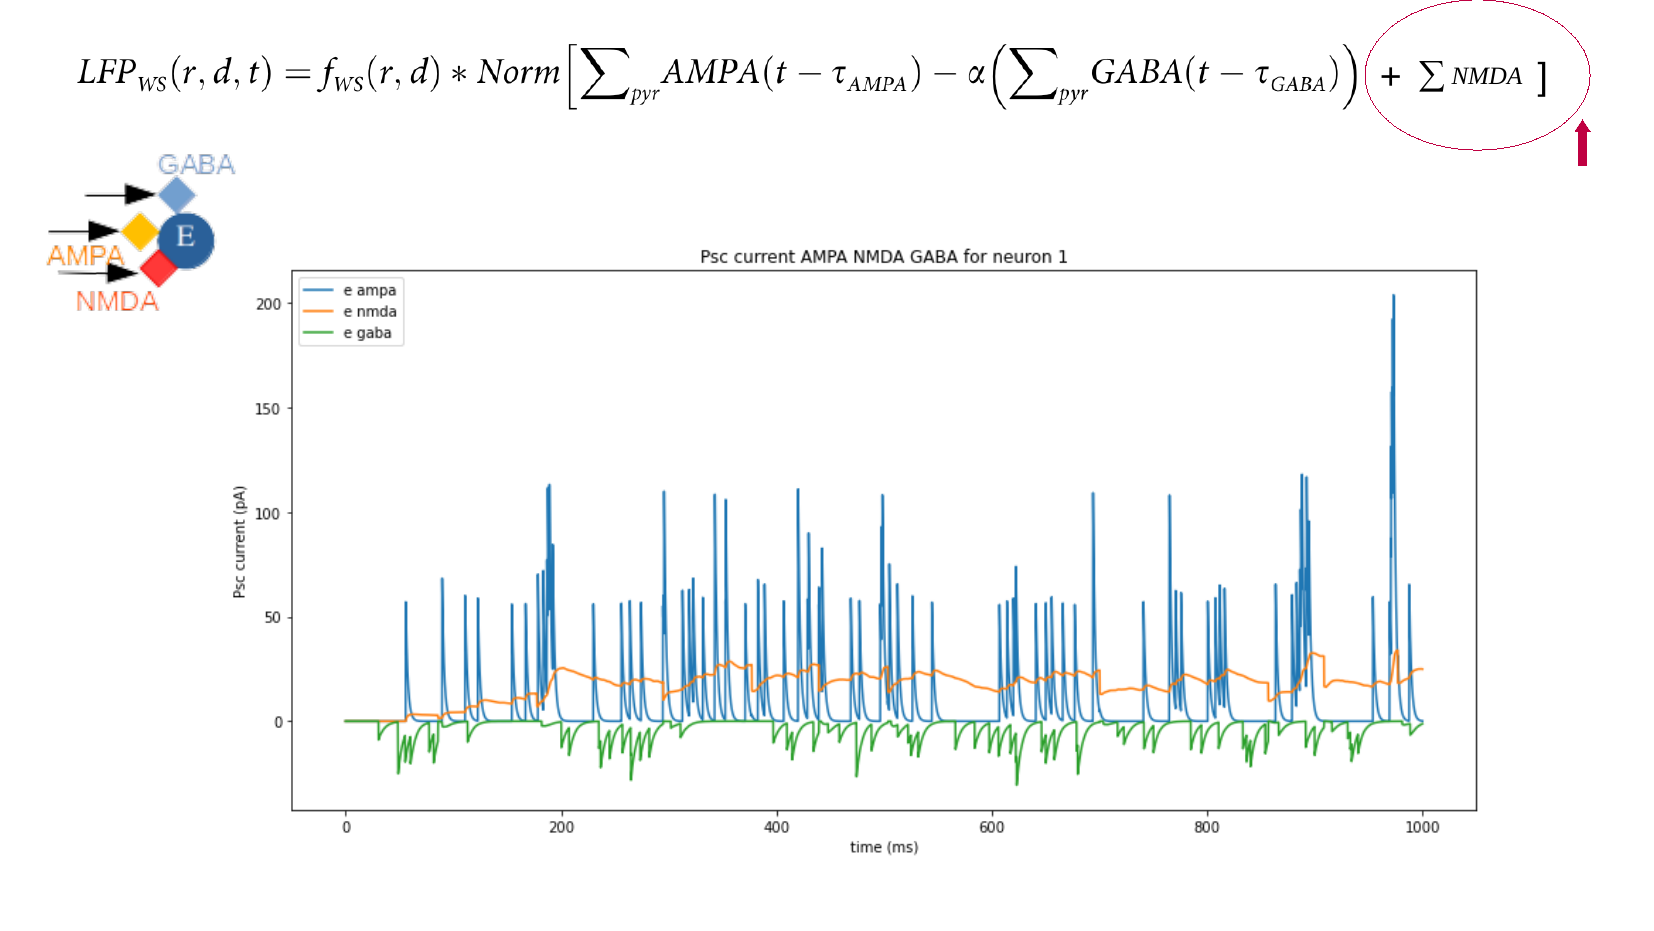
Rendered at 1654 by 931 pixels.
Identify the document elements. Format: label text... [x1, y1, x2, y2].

picture [30, 140, 1486, 864]
text_box [1575, 119, 1591, 166]
text_box + ] [1365, 85, 1387, 121]
text_box + ] [1568, 113, 1576, 121]
picture [60, 30, 1362, 121]
text_box [1362, 0, 1591, 151]
text_box + ] [1365, 48, 1372, 65]
